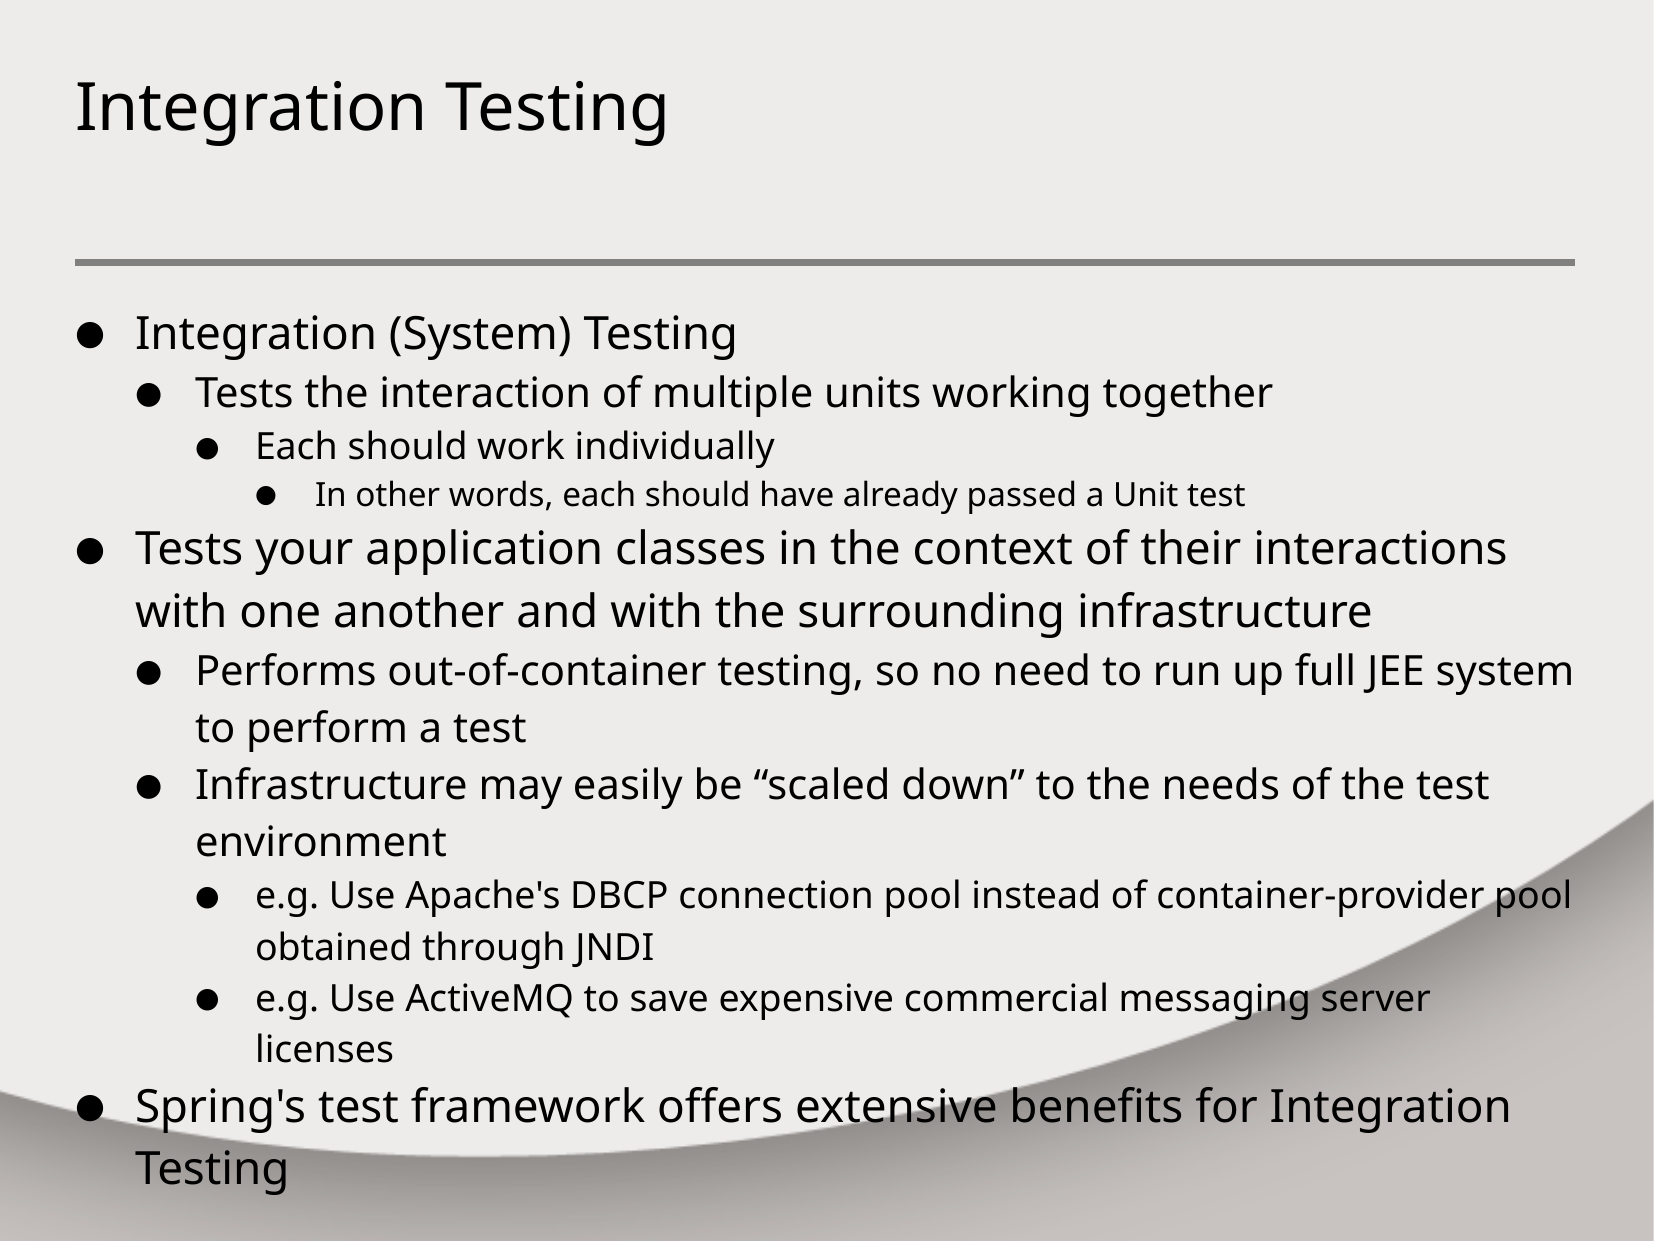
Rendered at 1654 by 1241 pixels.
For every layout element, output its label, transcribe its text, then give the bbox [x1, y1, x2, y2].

list Integration (System) Testing Tests the interaction of multiple units working together Each should work individually In other words, each should have already passed a Unit test Tests your application classes in the context of their interactions with one another and with the surrounding infrastructure Performs out-of-container testing, so no need to run up full JEE system to perform a test Infrastructure may easily be “scaled down” to the needs of the test environment e.g. Use Apache's DBCP connection pool instead of container-provider pool obtained through JNDI e.g. Use ActiveMQ to save expensive commercial messaging server licenses Spring's test framework offers extensive benefits for Integration Testing [75, 300, 1576, 1163]
picture [0, 0, 1654, 1241]
title Integration Testing [75, 75, 1576, 226]
